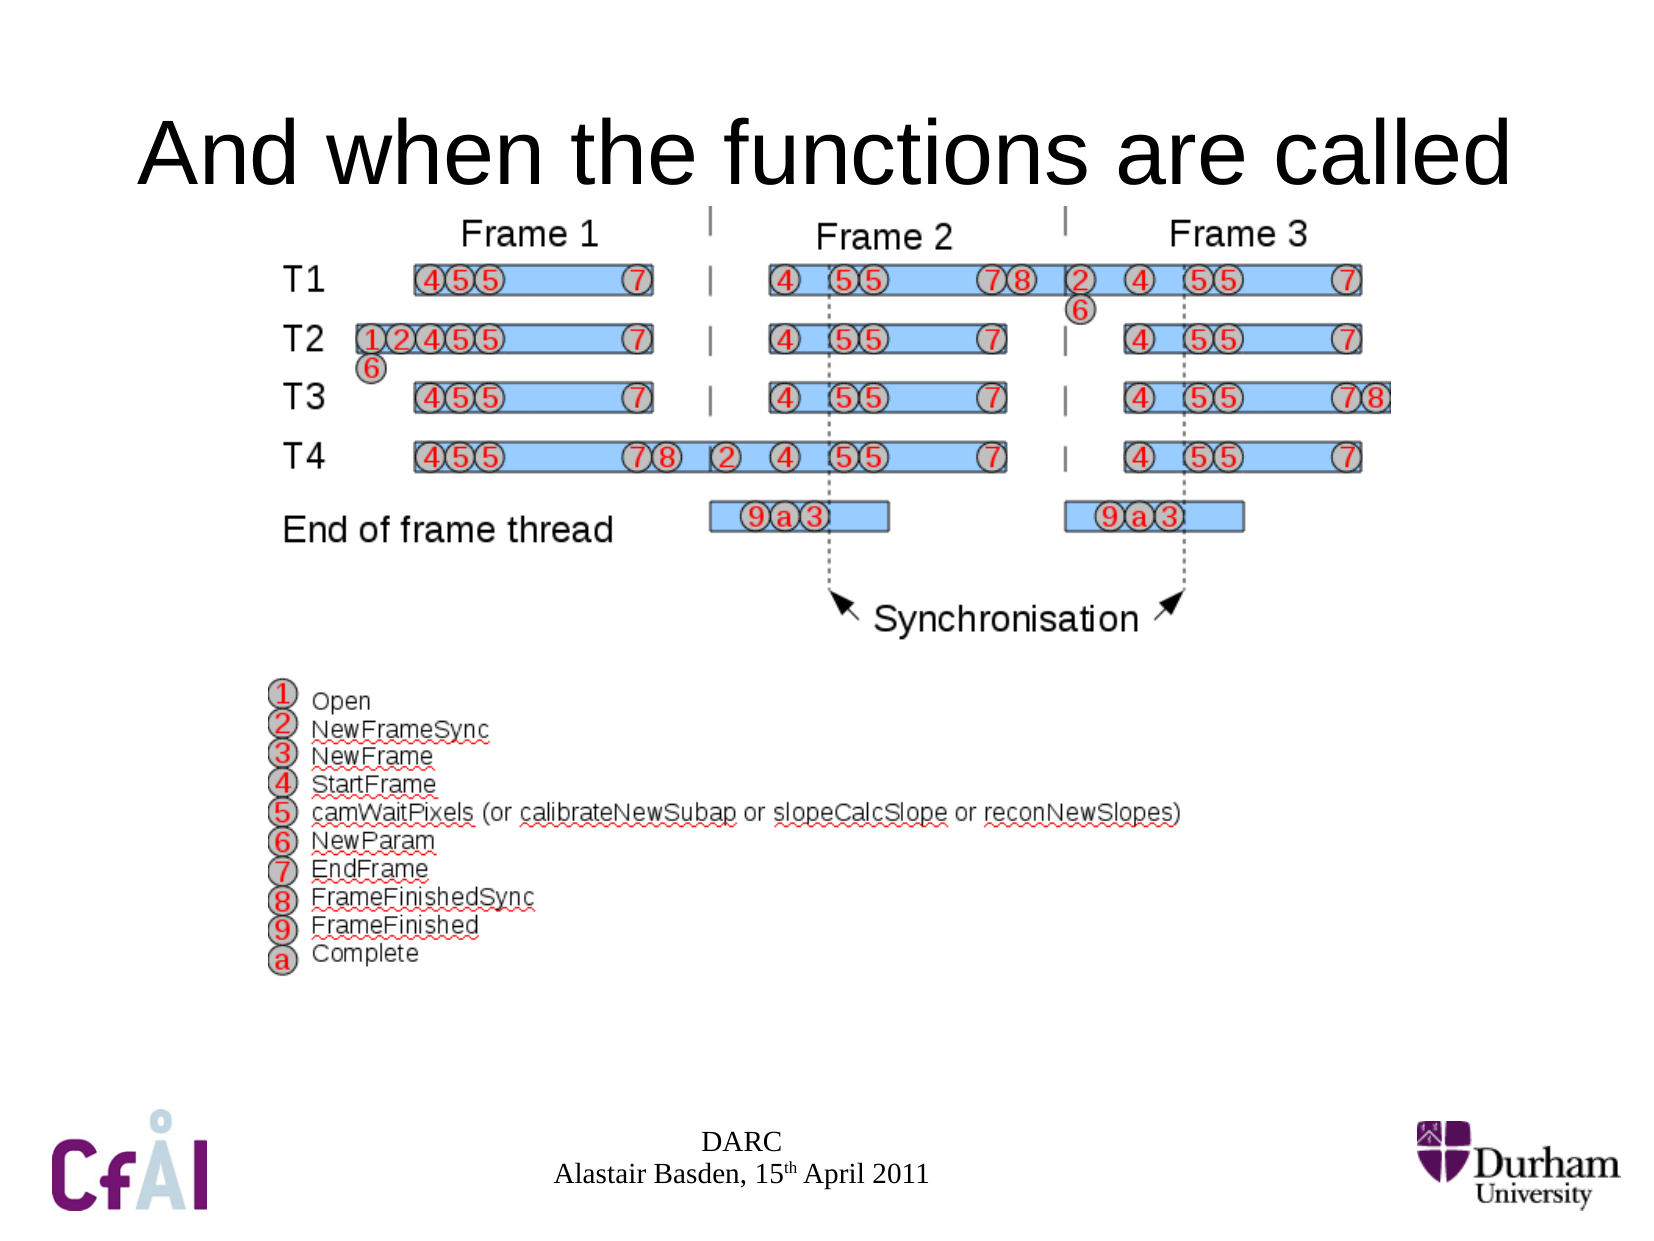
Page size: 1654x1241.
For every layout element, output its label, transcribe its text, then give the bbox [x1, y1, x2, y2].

picture [1417, 1121, 1621, 1211]
picture [52, 1109, 207, 1211]
picture [268, 206, 1391, 1034]
title And when the functions are called [82, 56, 1571, 250]
